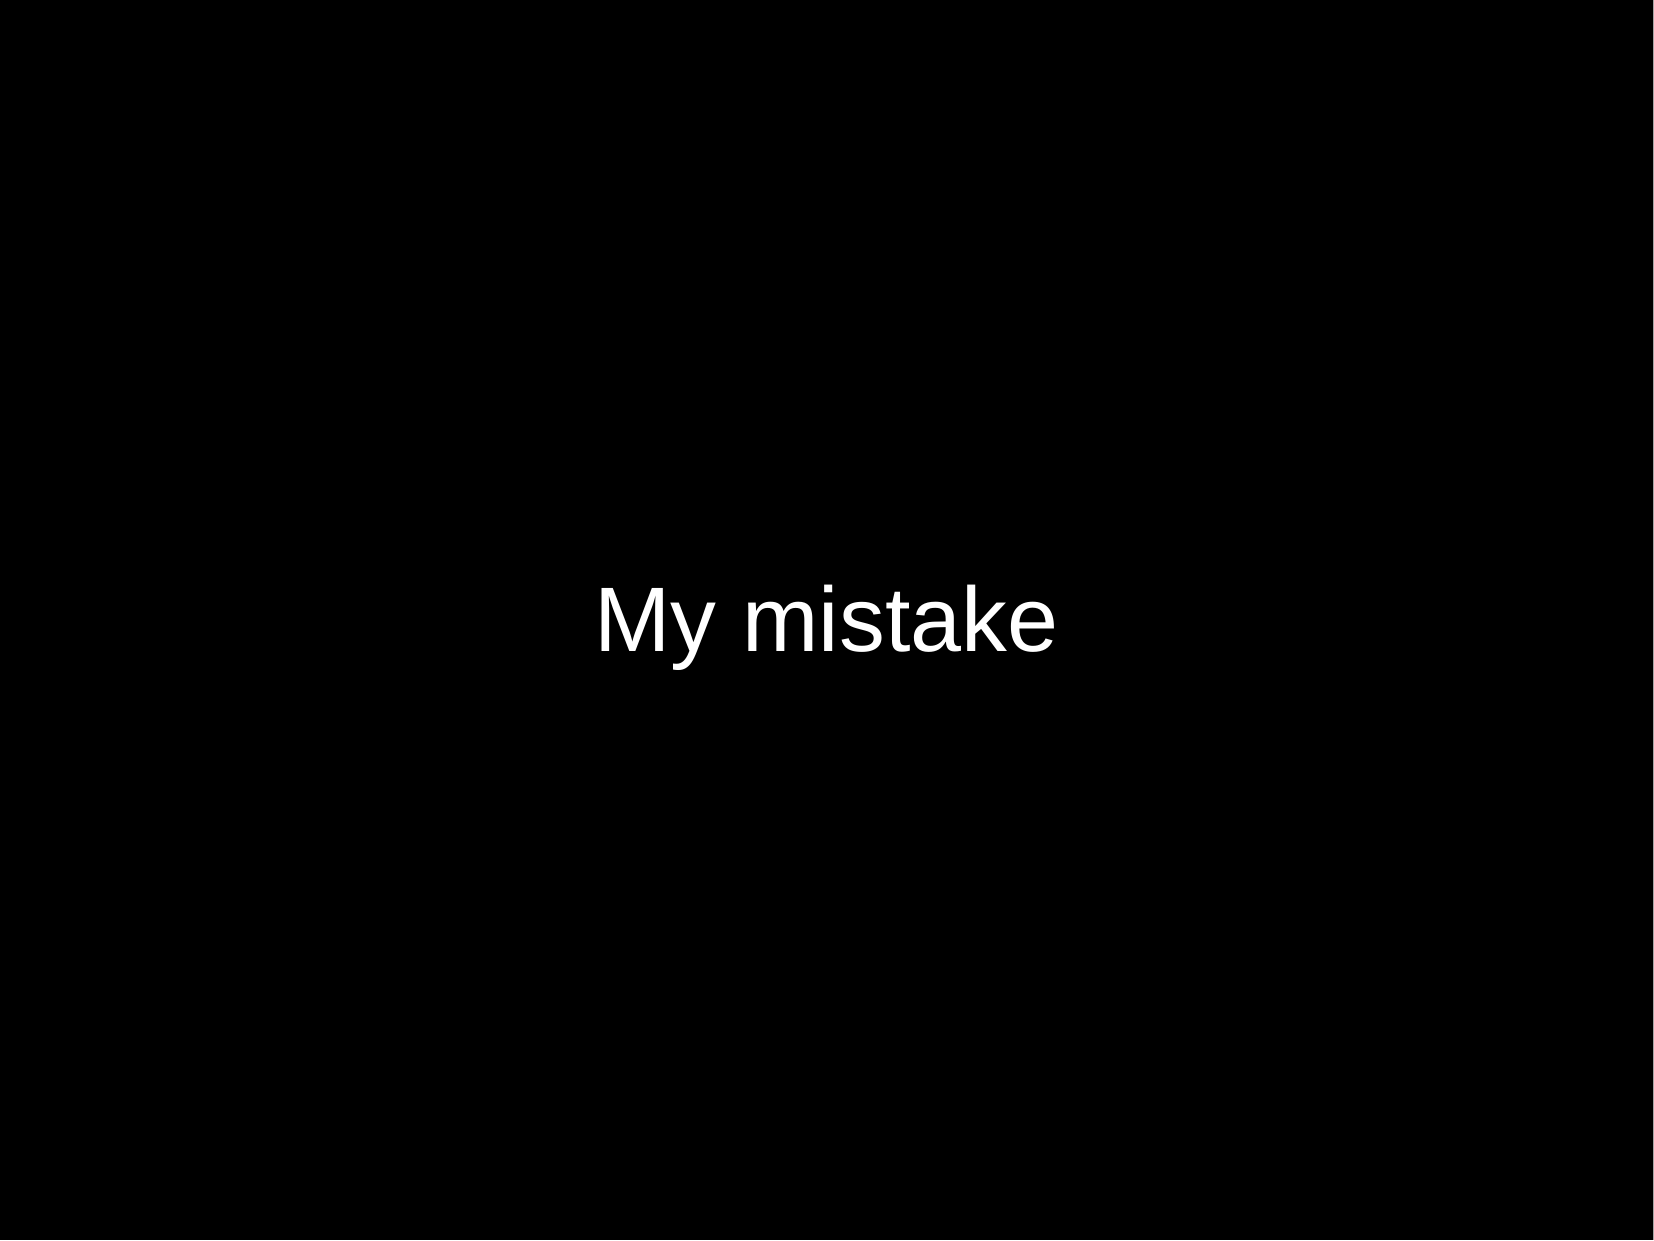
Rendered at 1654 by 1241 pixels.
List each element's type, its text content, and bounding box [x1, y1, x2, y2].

title My mistake [82, 516, 1571, 724]
